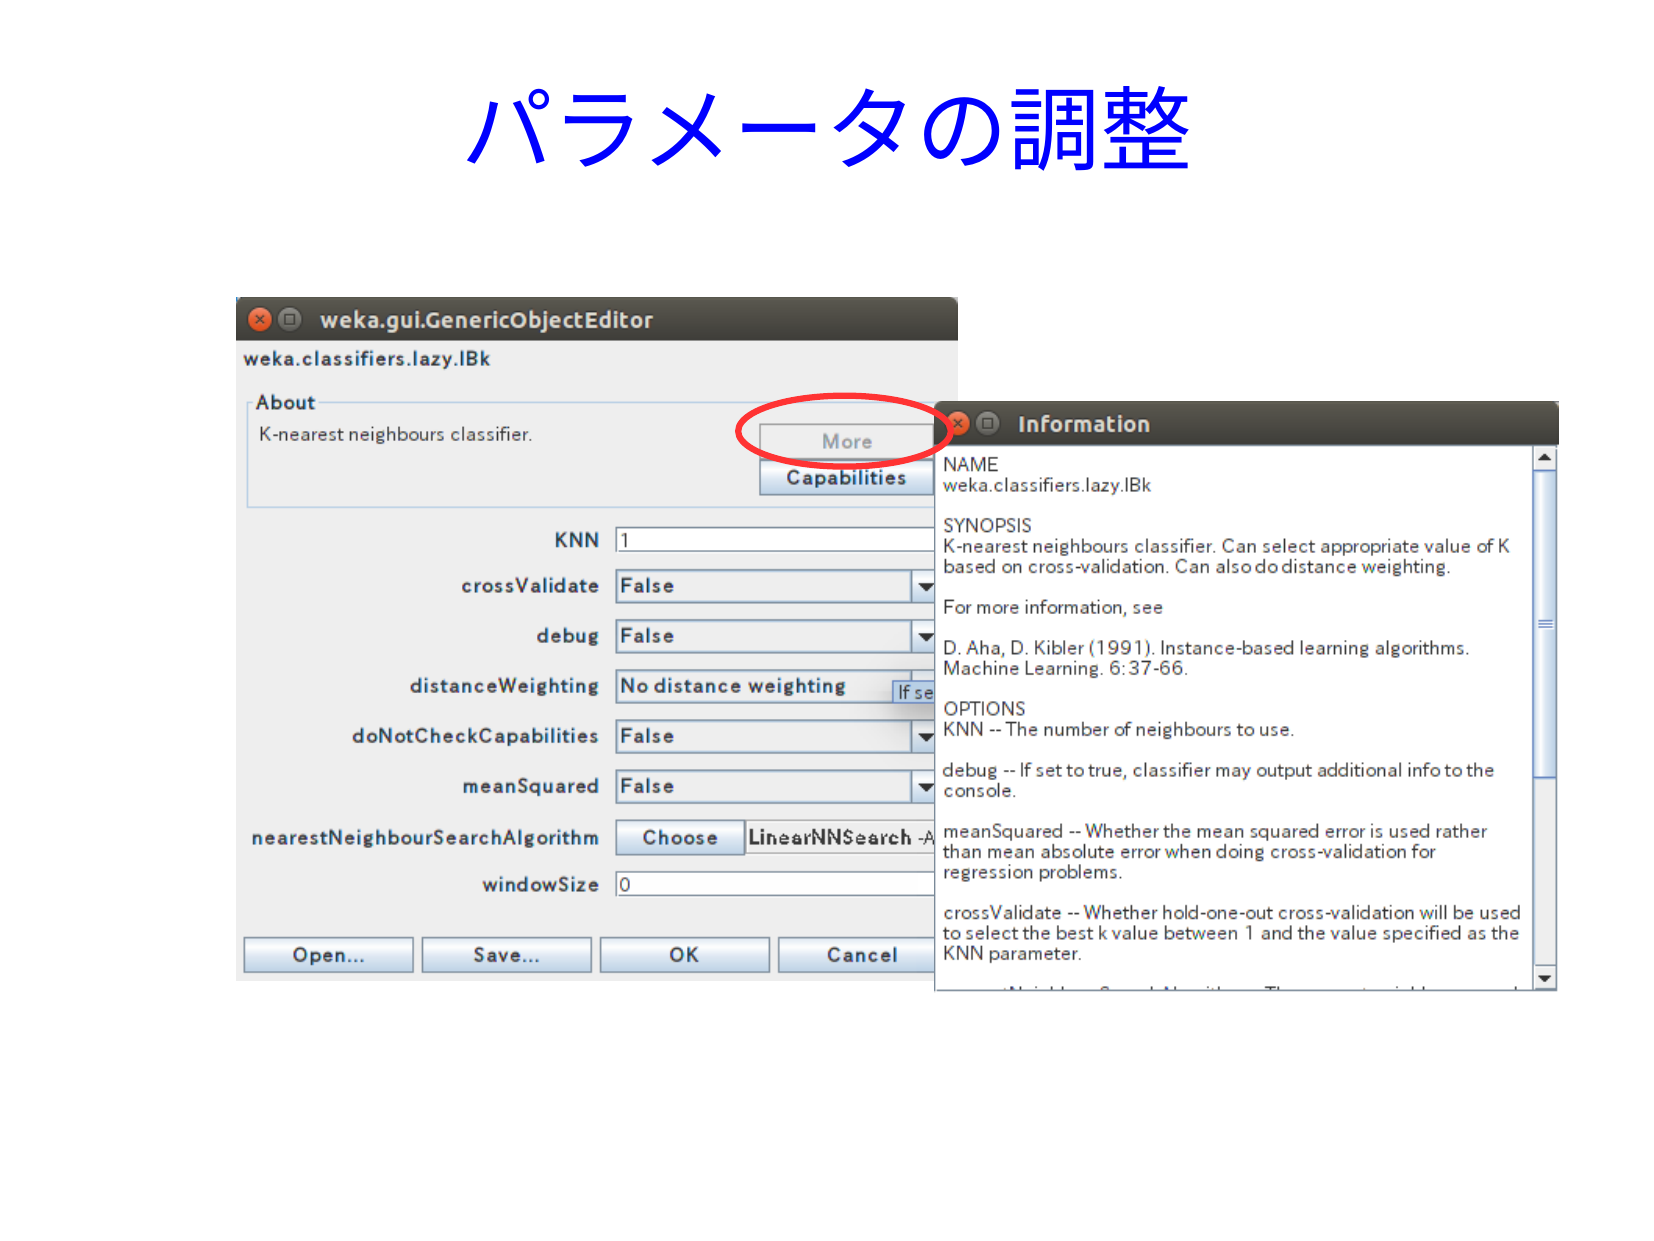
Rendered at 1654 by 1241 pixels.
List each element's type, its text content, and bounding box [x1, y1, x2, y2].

title パラメータの調整 [82, 49, 1572, 198]
picture [236, 297, 1559, 993]
